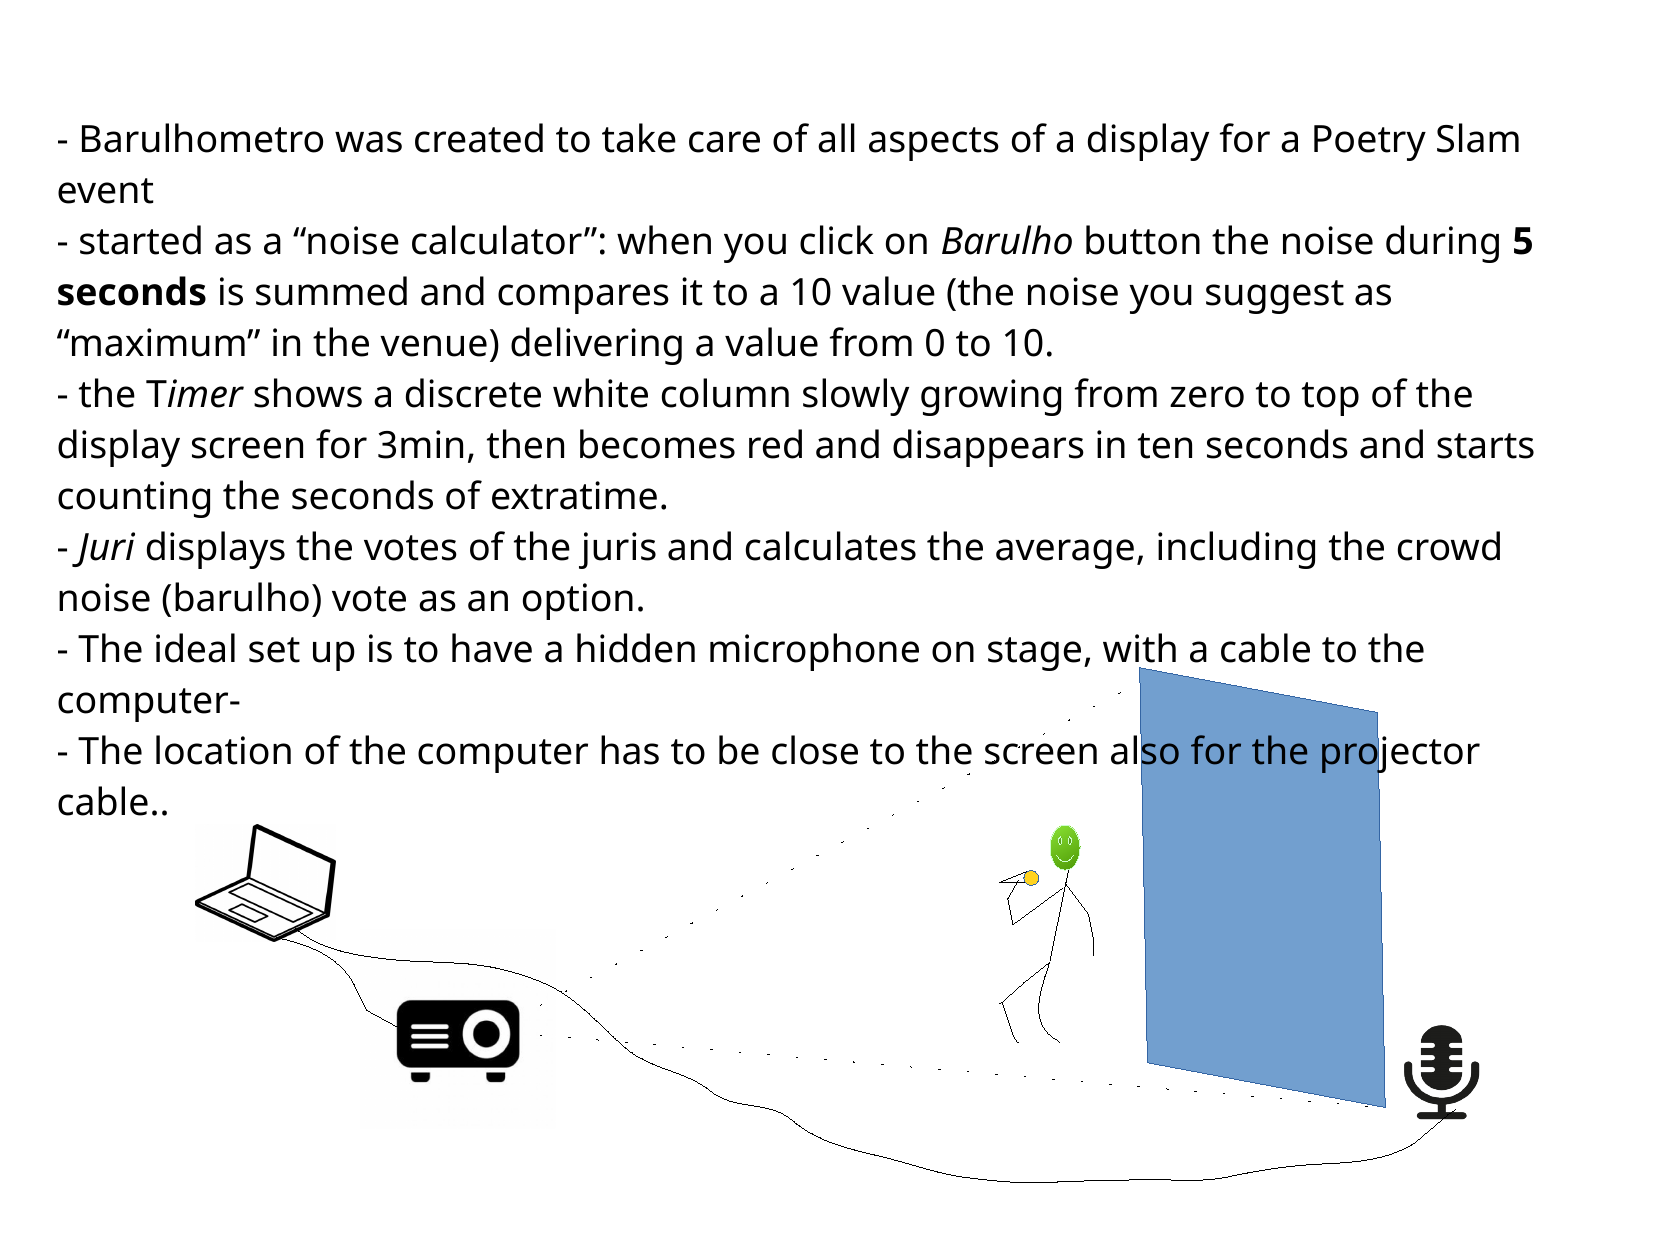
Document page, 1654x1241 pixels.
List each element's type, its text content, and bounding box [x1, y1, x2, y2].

text_box [1050, 825, 1081, 871]
picture [360, 929, 556, 1129]
picture [1380, 1019, 1502, 1126]
text_box [1023, 870, 1039, 886]
picture [195, 824, 336, 942]
text_box [1139, 667, 1384, 1107]
text_box - Barulhometro was created to take care of all aspects of a display for a Poetry Slam event - started as a “noise calculator”: when you click on Barulho button the noise during 5 seconds is summed and compares it to a 10 value (the noise you suggest as “maximum” in the venue) delivering a value from 0 to 10. - the Timer shows a discrete white column slowly growing from zero to top of the display screen for 3min, then becomes red and disappears in ten seconds and starts counting the seconds of extratime. - Juri displays the votes of the juris and calculates the average, including the crowd noise (barulho) vote as an option. - The ideal set up is to have a hidden microphone on stage, with a cable to the computer- - The location of the computer has to be close to the screen also for the projector cable.. [41, 105, 1617, 604]
